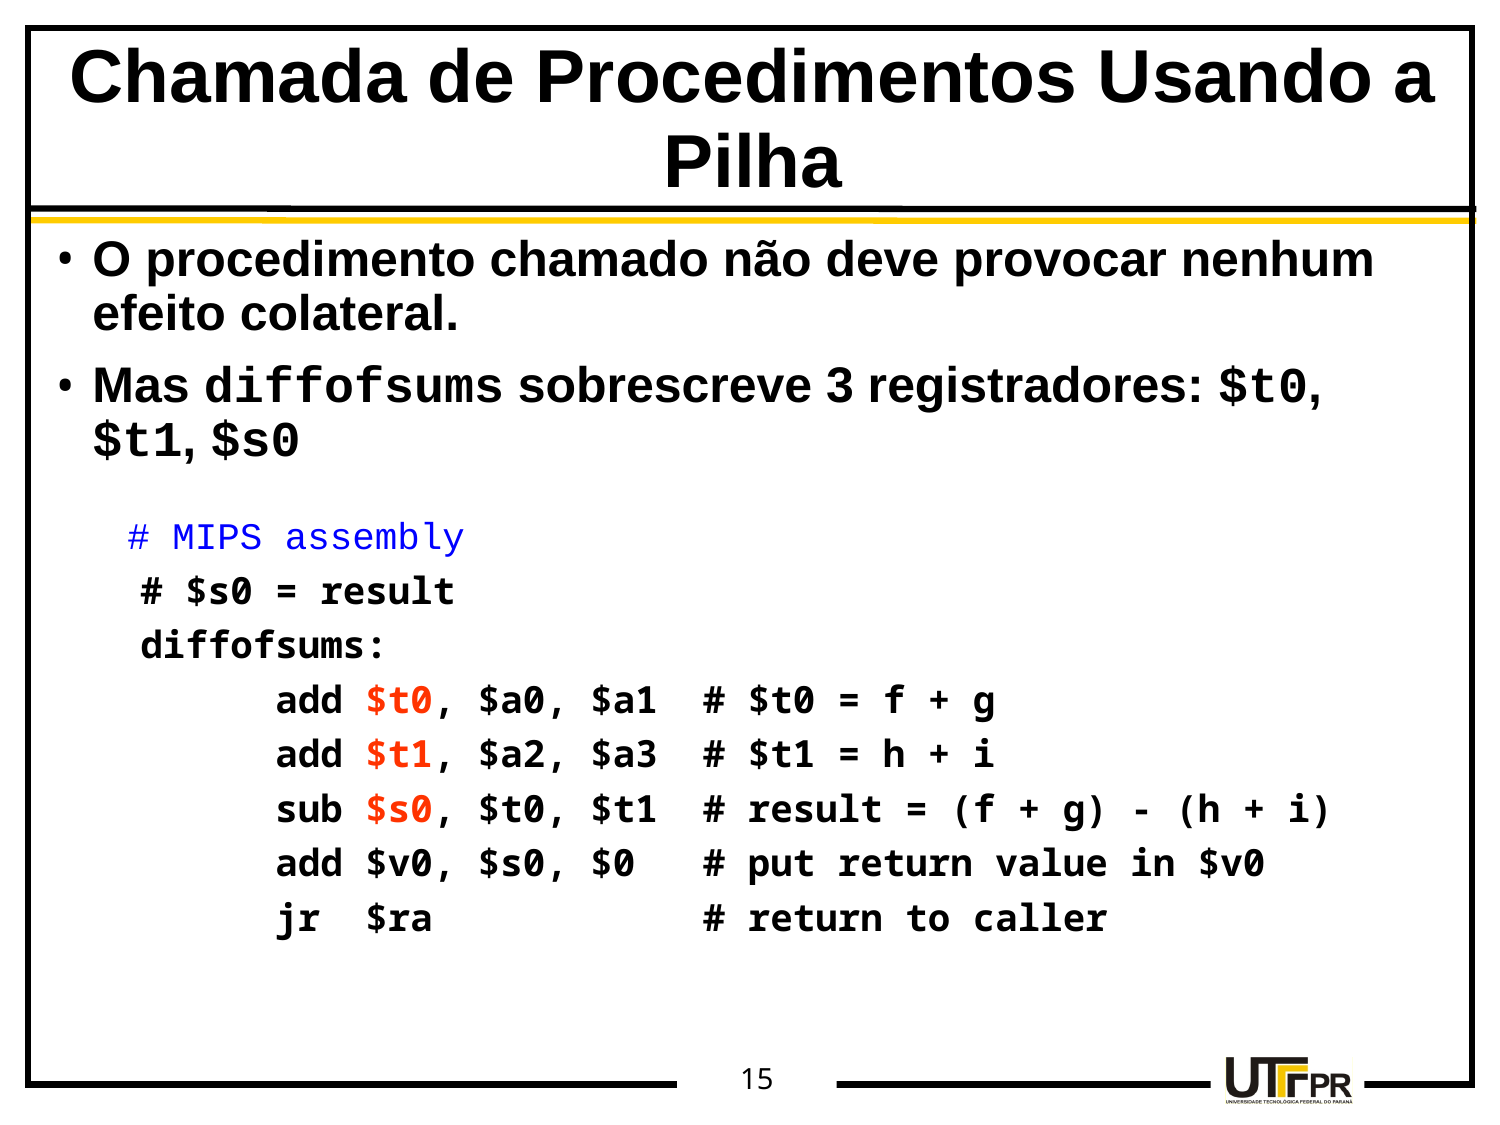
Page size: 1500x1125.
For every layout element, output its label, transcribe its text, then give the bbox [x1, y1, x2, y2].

text_box # MIPS assembly # $s0 = result diffofsums: add $t0, $a0, $a1 # $t0 = f + g add $t1, $a2, $a3 # $t1 = h + i sub $s0, $t0, $t1 # result = (f + g) - (h + i) add $v0, $s0, $0 # put return value in $v0 jr $ra # return to caller [112, 509, 1388, 988]
title Chamada de Procedimentos Usando a Pilha [29, 24, 1477, 215]
list O procedimento chamado não deve provocar nenhum efeito colateral. Mas diffofsums sobrescreve 3 registradores: $t0, $t1, $s0 [41, 225, 1447, 1125]
